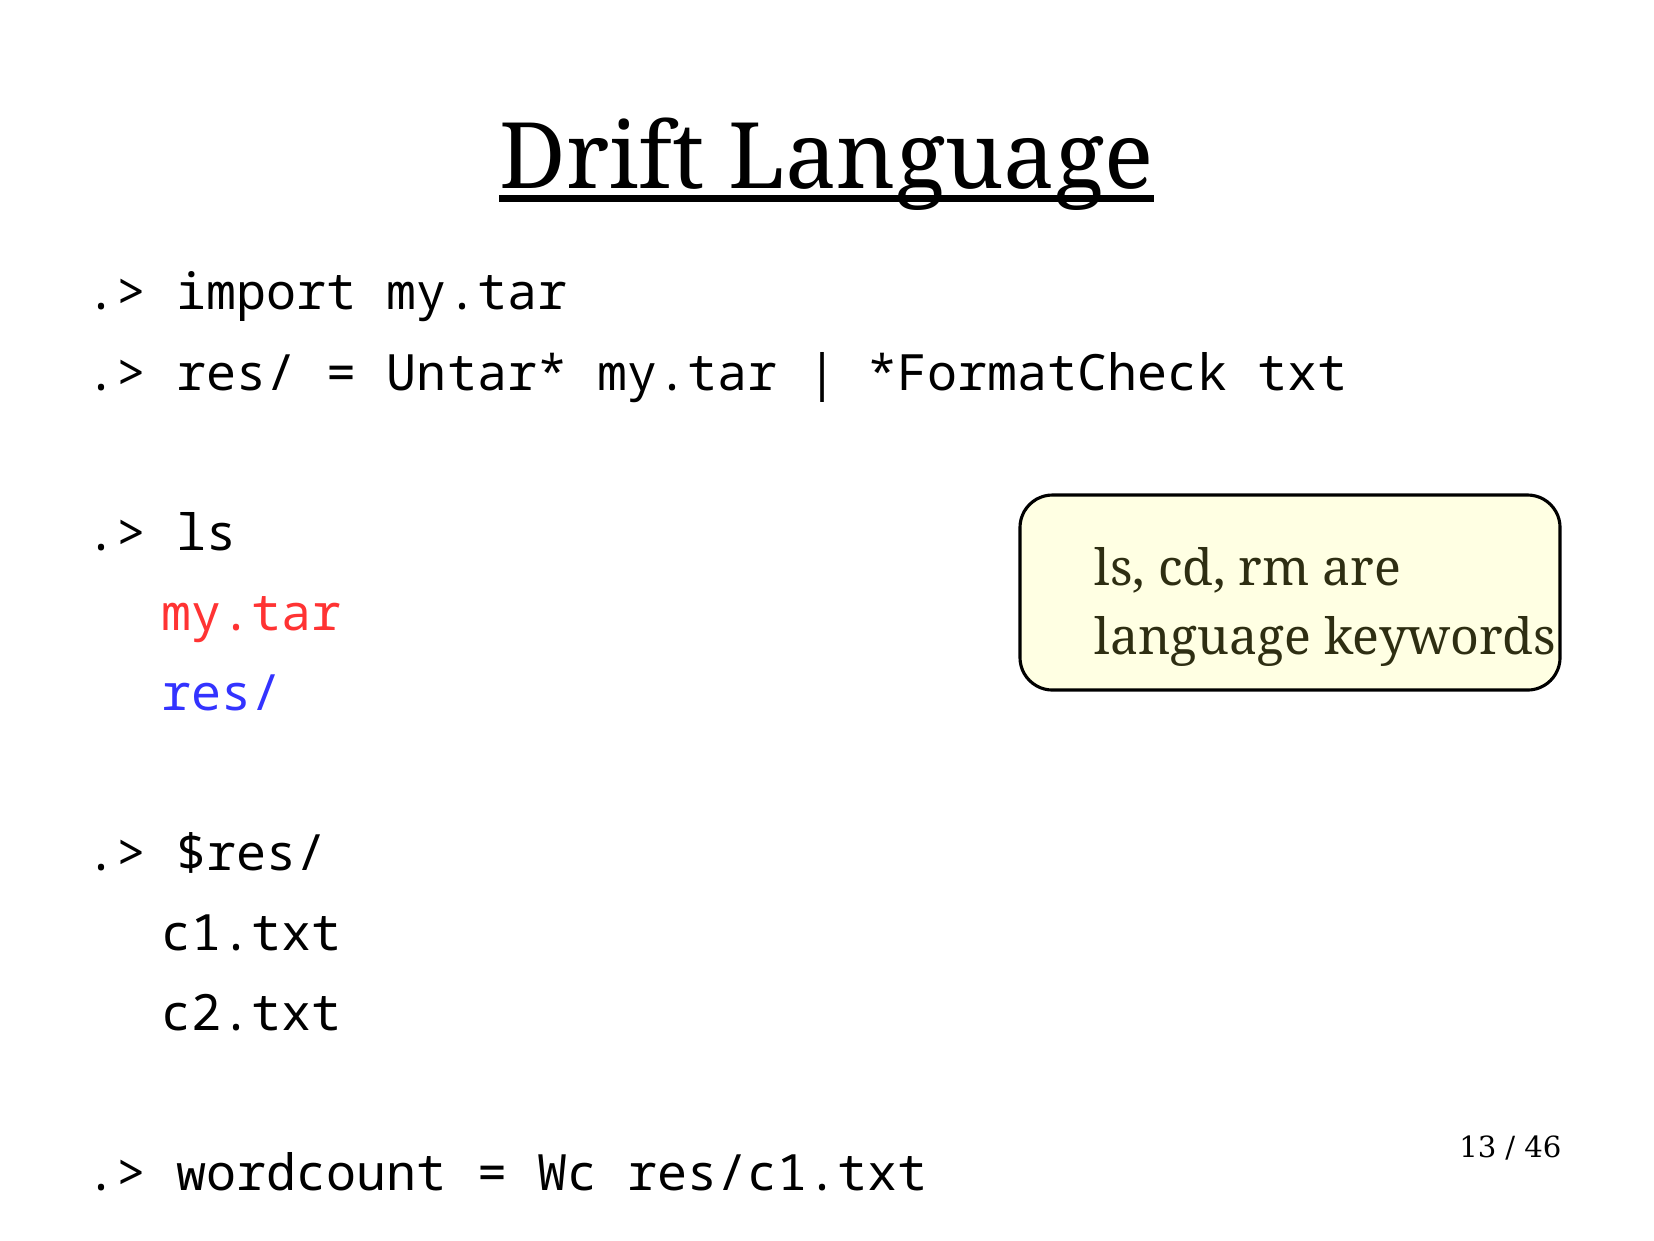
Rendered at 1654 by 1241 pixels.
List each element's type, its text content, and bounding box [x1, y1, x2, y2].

text_box [1020, 495, 1561, 691]
title Drift Language [82, 49, 1571, 257]
subtitle .> import my.tar .> res/ = Untar* my.tar | *FormatCheck txt .> ls my.tar res/ .> $res/ c1.txt c2.txt .> wordcount = Wc res/c1.txt [86, 256, 1576, 1241]
